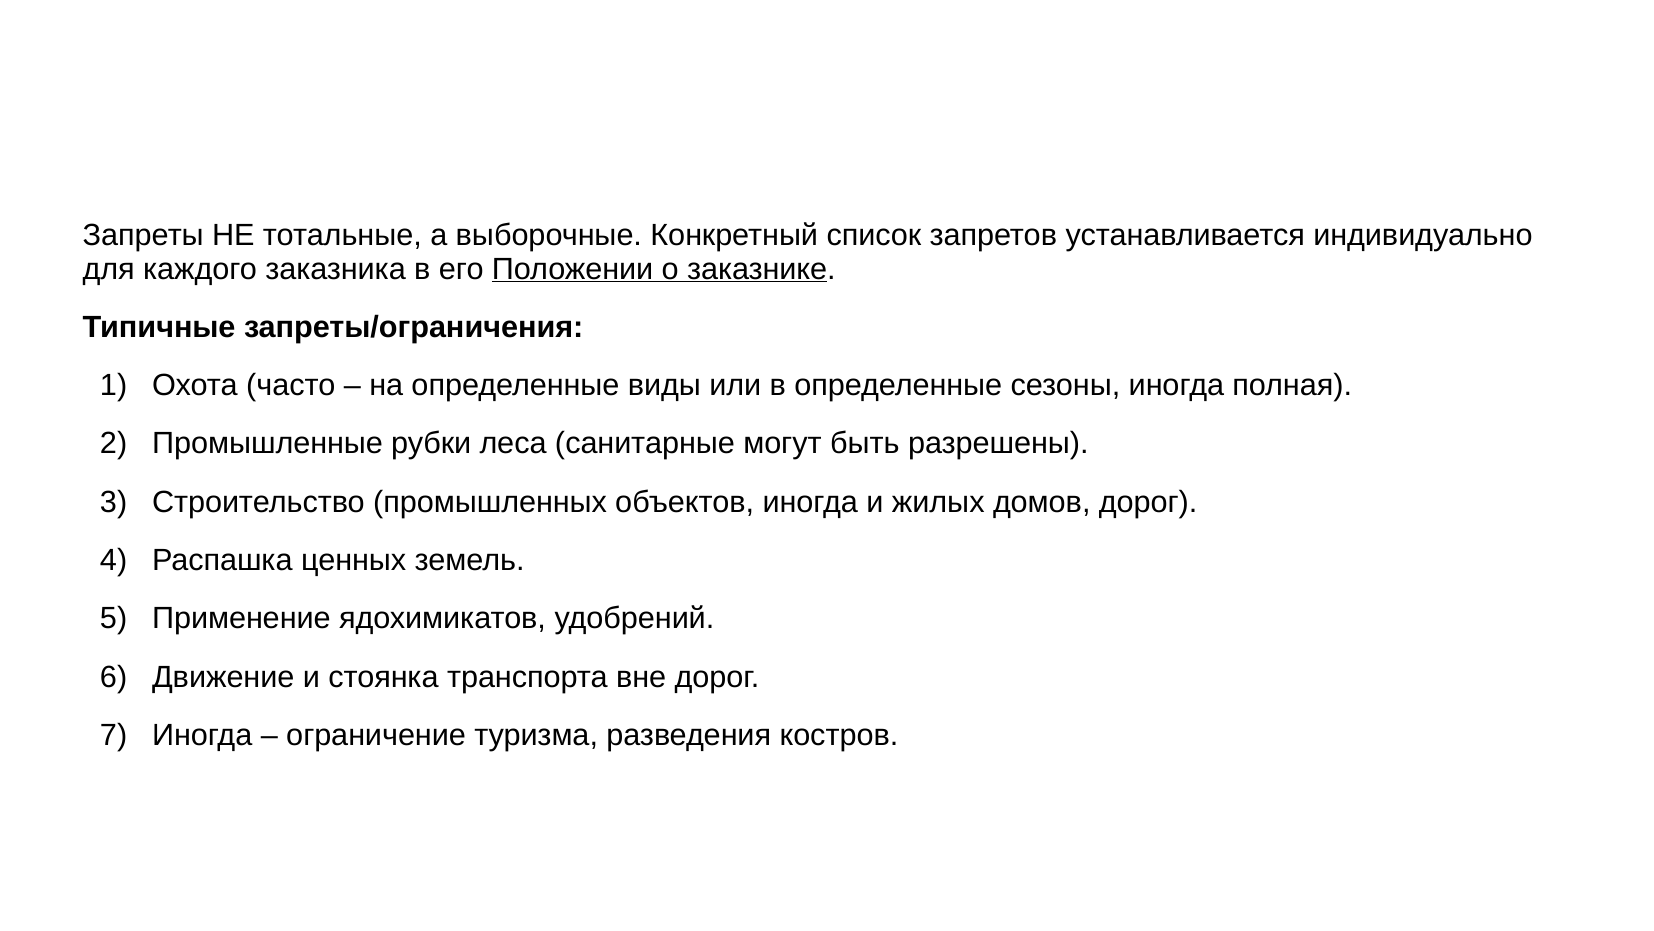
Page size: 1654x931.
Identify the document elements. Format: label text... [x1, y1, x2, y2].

list Запреты НЕ тотальные, а выборочные. Конкретный список запретов устанавливается индивидуально для каждого заказника в его Положении о заказнике. Типичные запреты/ограничения: Охота (часто – на определенные виды или в определенные сезоны, иногда полная). Промышленные рубки леса (санитарные могут быть разрешены). Строительство (промышленных объектов, иногда и жилых домов, дорог). Распашка ценных земель. Применение ядохимикатов, удобрений. Движение и стоянка транспорта вне дорог. Иногда – ограничение туризма, разведения костров. [82, 217, 1571, 758]
